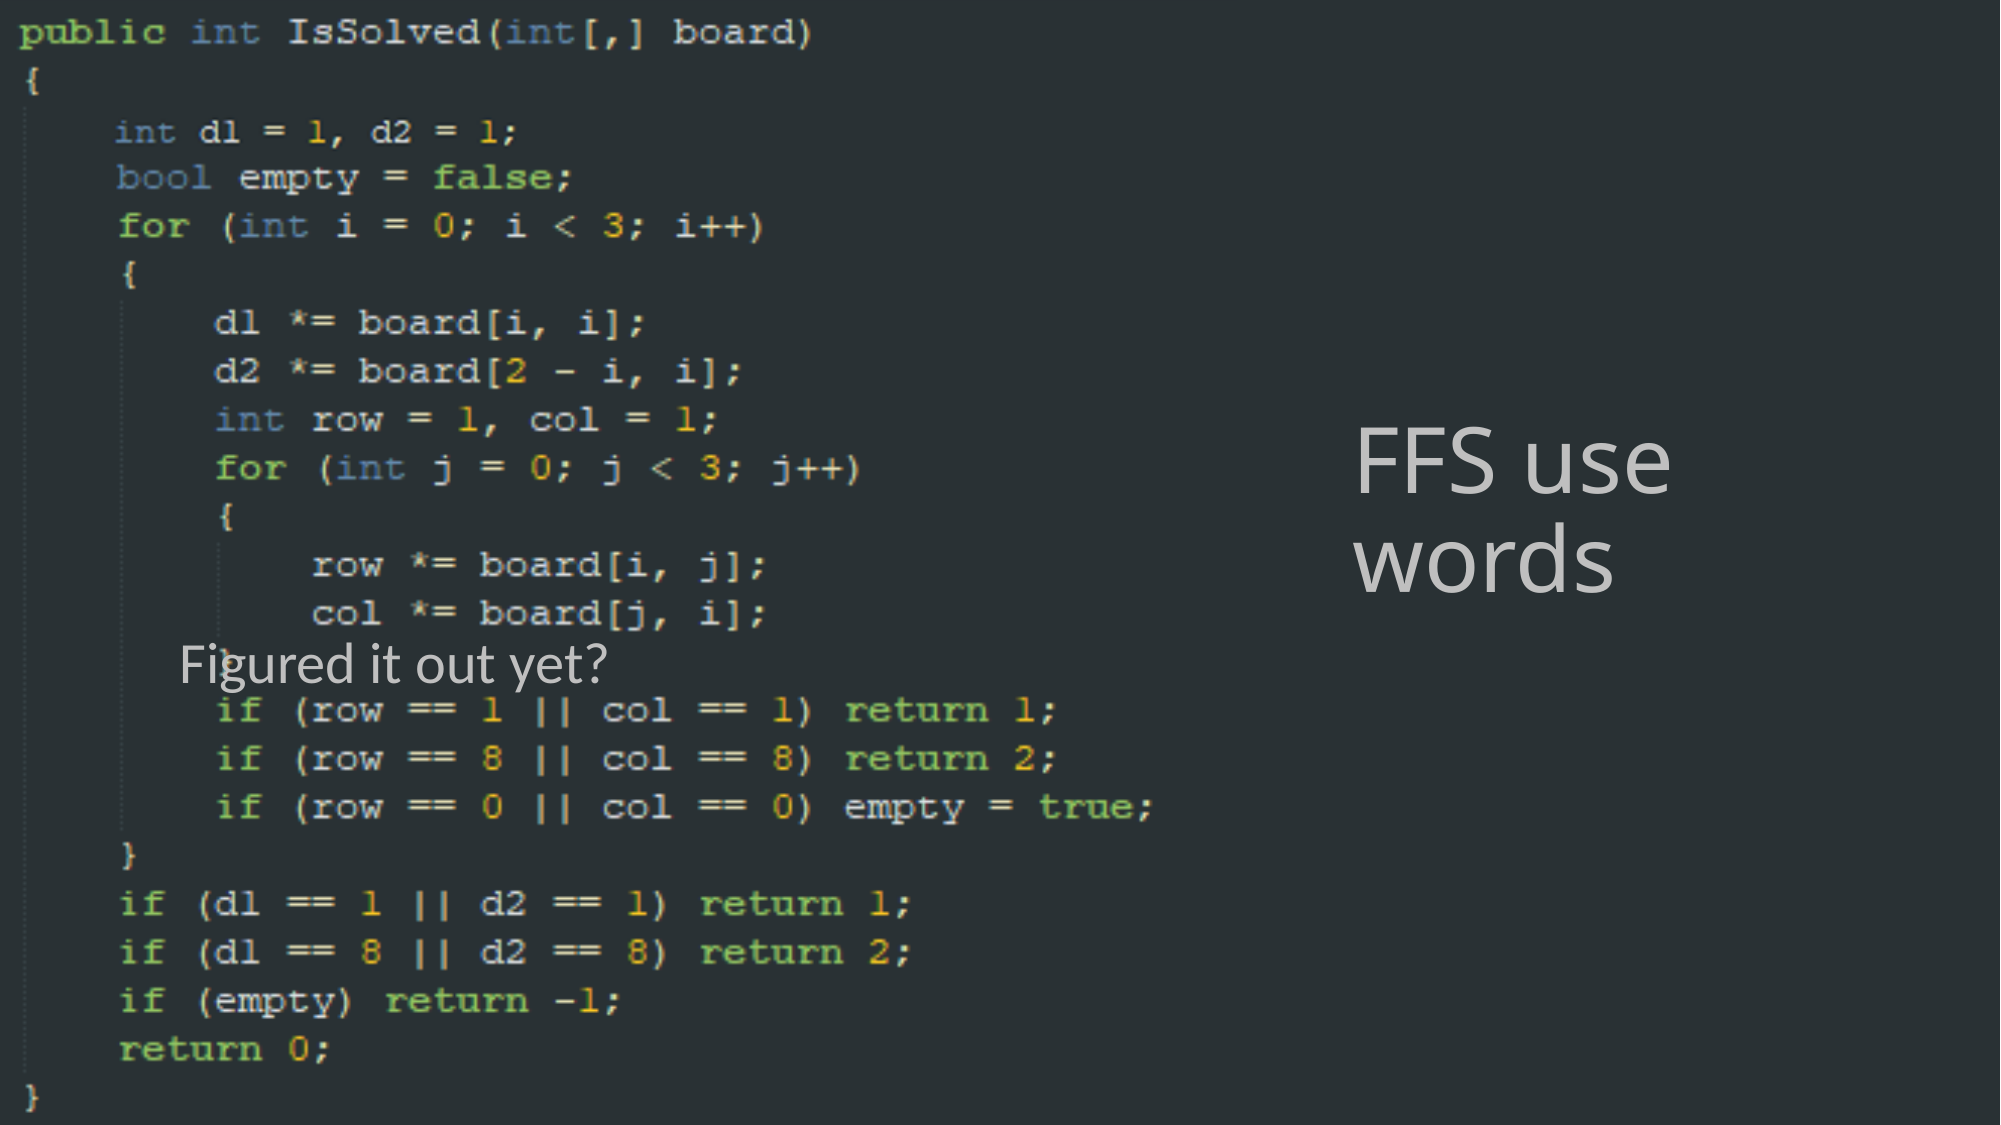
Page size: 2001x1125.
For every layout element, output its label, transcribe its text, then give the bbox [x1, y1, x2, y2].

title FFS use words [1337, 59, 1901, 968]
text_box Figured it out yet? [164, 617, 1439, 704]
picture [0, 0, 1237, 1125]
